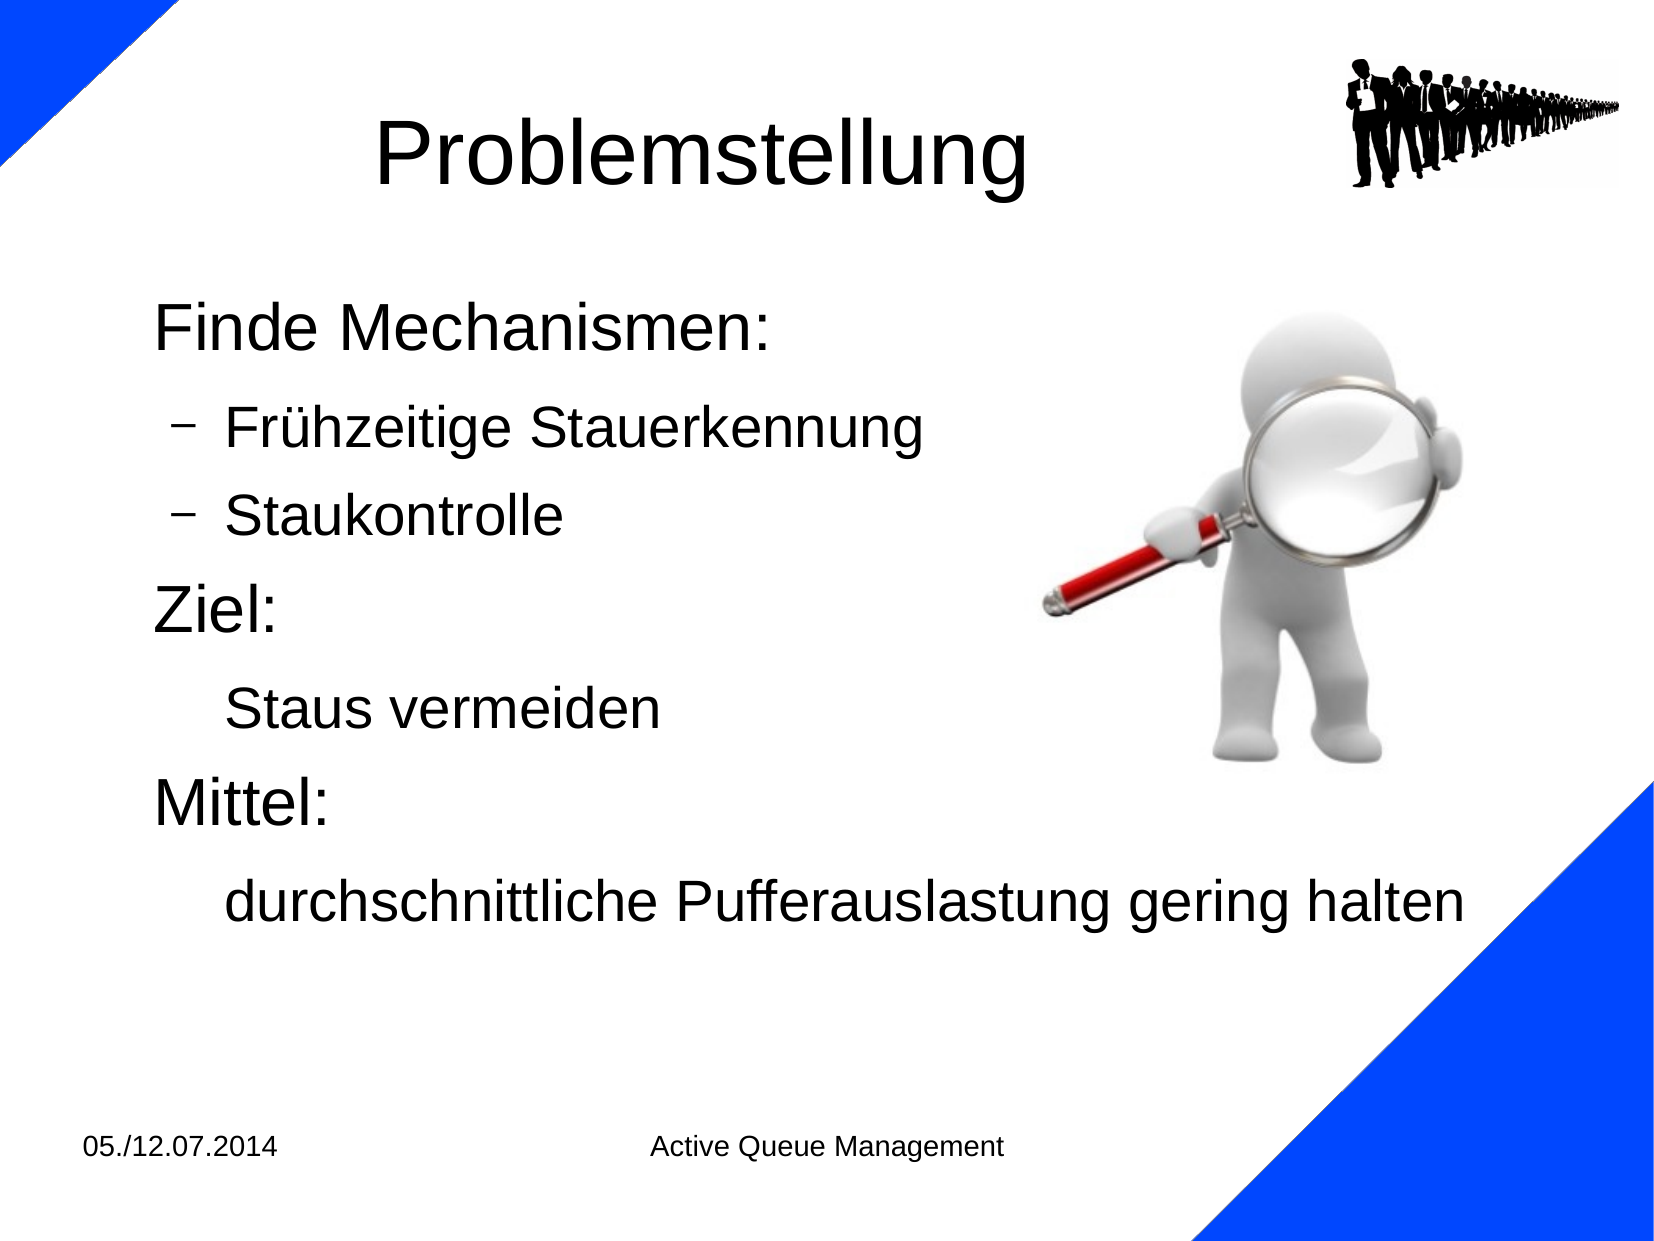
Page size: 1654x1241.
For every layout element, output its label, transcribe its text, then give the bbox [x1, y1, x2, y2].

title Problemstellung [82, 49, 1323, 257]
list Finde Mechanismen: Frühzeitige Stauerkennung Staukontrolle Ziel: Staus vermeiden Mittel: durchschnittliche Pufferauslastung gering halten [82, 290, 1571, 1010]
picture [1346, 59, 1619, 188]
picture [1000, 247, 1548, 792]
